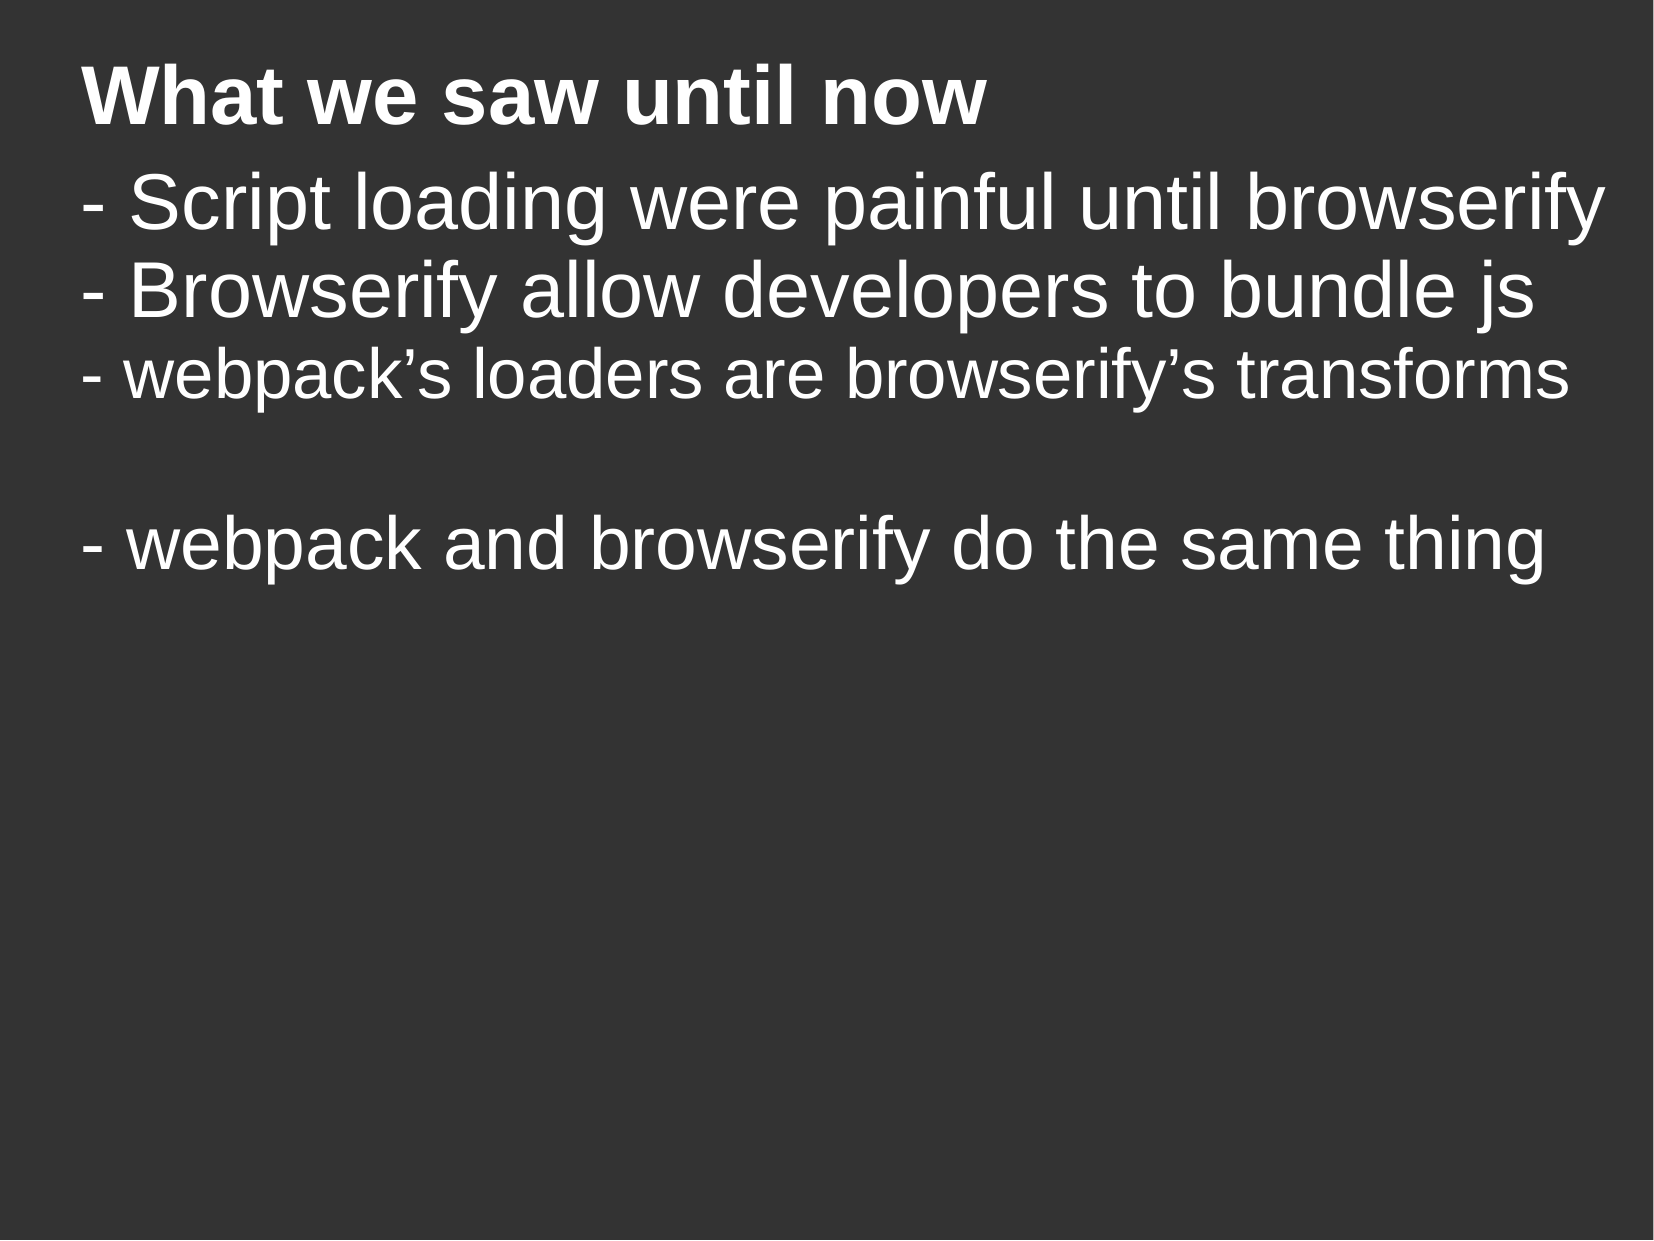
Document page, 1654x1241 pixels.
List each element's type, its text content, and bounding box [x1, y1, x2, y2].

title - Script loading were painful until browserify - Browserify allow developers to bundle js - webpack’s loaders are browserify’s transforms - webpack and browserify do the same thing [80, 157, 1654, 773]
title What we saw until now [81, 49, 1570, 257]
